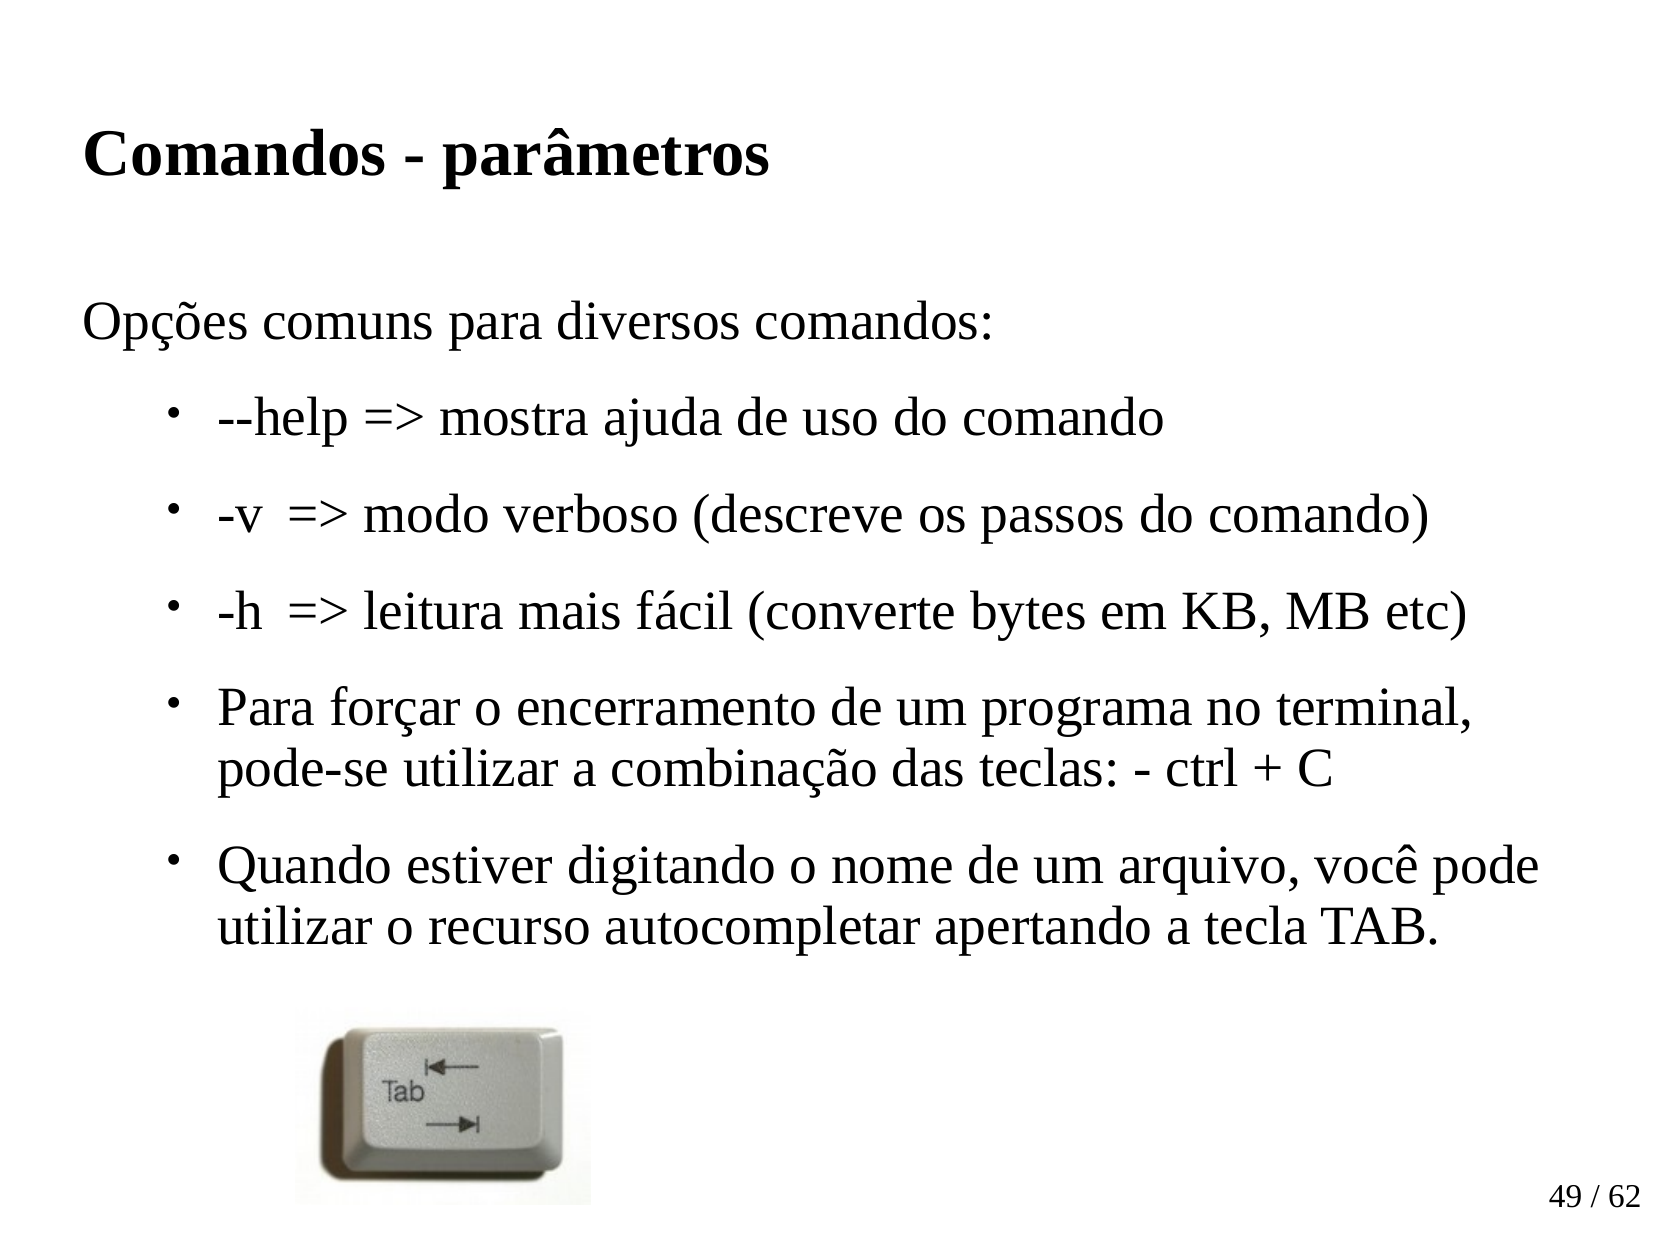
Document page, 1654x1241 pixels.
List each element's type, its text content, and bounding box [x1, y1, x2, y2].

title Comandos - parâmetros [82, 49, 1571, 257]
picture [295, 1007, 591, 1205]
list Opções comuns para diversos comandos: --help => mostra ajuda de uso do comando -v => modo verboso (descreve os passos do comando) -h => leitura mais fácil (converte bytes em KB, MB etc) Para forçar o encerramento de um programa no terminal, pode-se utilizar a combinação das teclas: - ctrl + C Quando estiver digitando o nome de um arquivo, você pode utilizar o recurso autocompletar apertando a tecla TAB. [82, 290, 1571, 1111]
